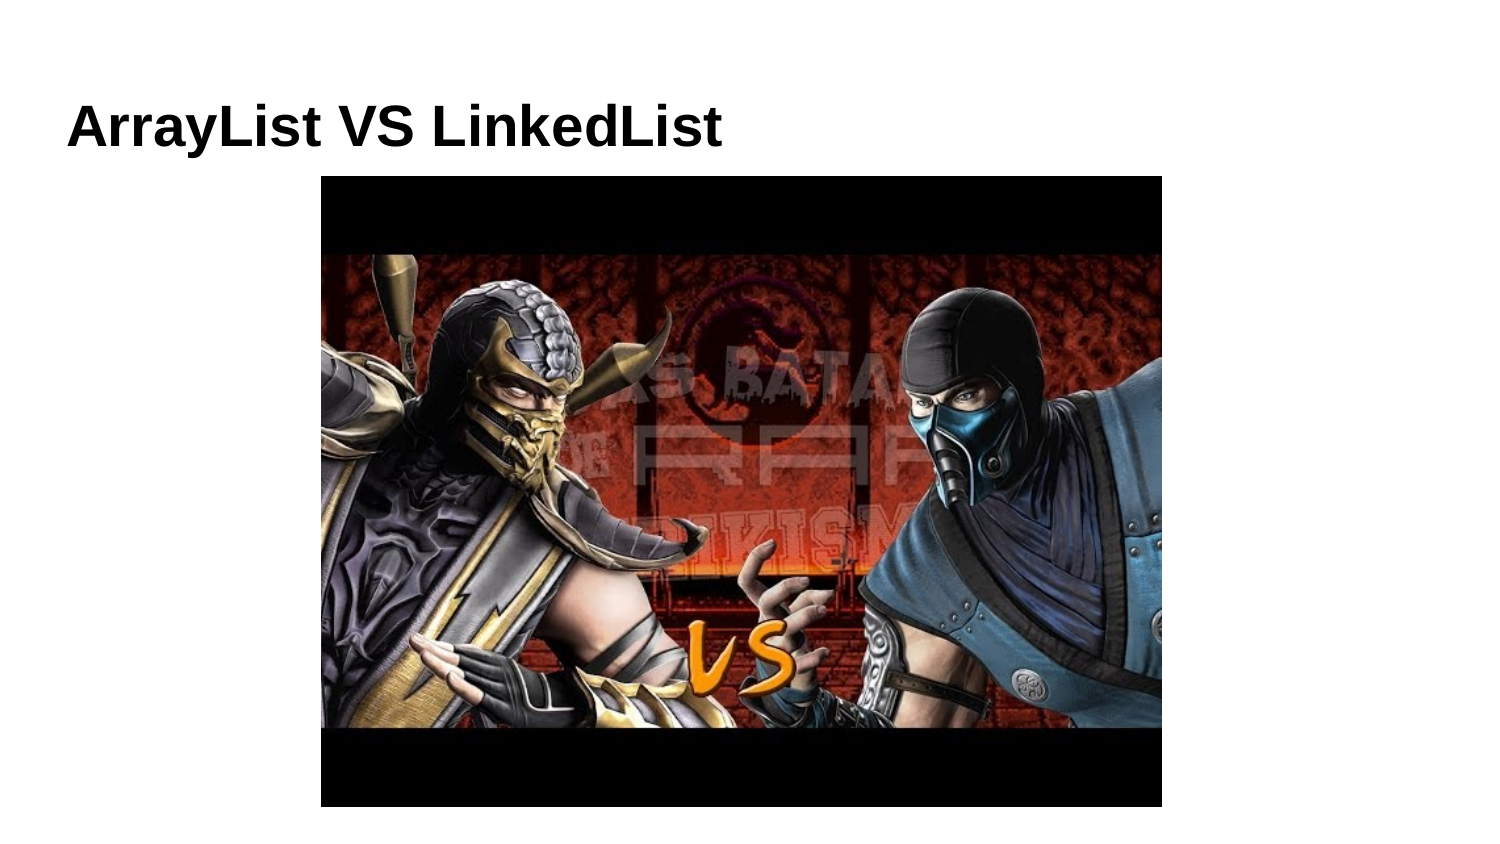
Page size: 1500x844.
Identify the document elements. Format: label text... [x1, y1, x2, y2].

title ArrayList VS LinkedList [51, 72, 1449, 167]
picture [321, 176, 1162, 807]
